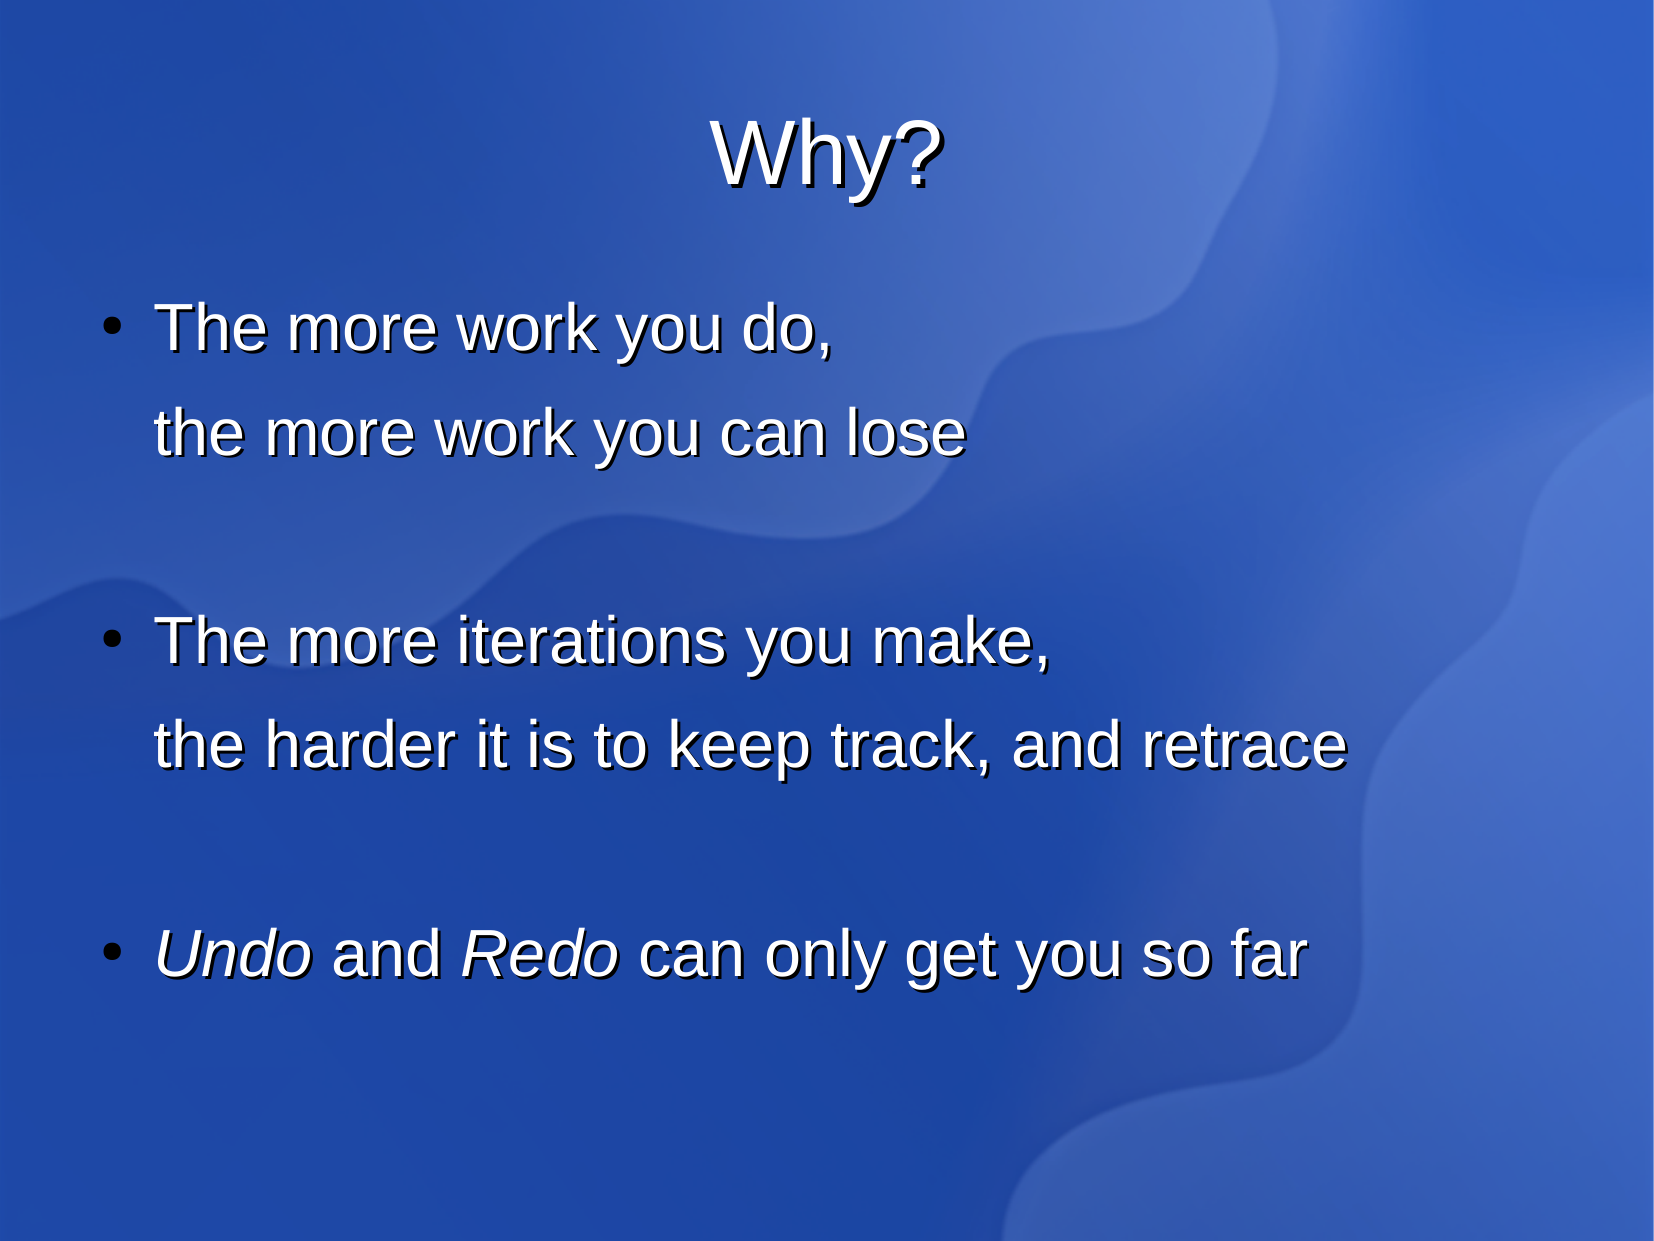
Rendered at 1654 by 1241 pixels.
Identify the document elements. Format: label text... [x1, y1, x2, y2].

title Why? [82, 56, 1571, 250]
list The more work you do, the more work you can lose The more iterations you make, the harder it is to keep track, and retrace Undo and Redo can only get you so far [82, 290, 1571, 1094]
picture [0, 0, 1654, 1241]
